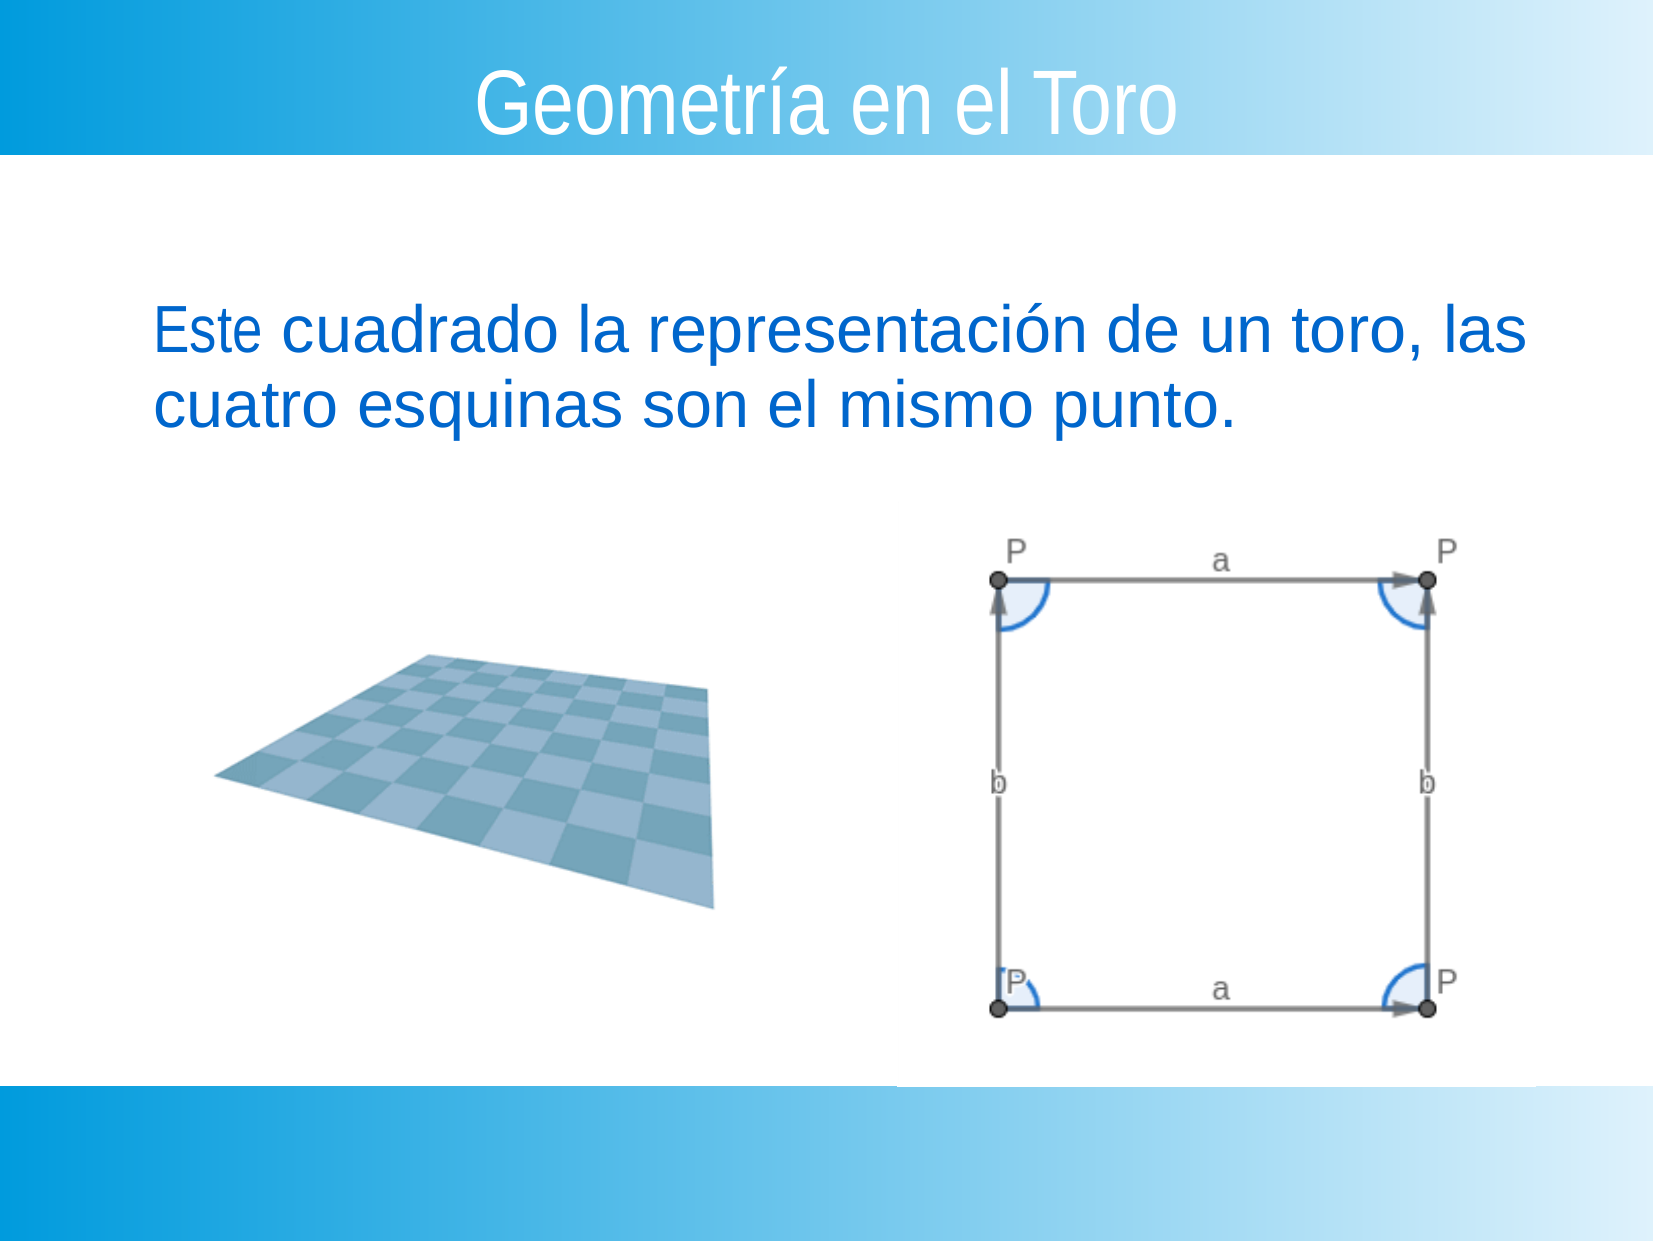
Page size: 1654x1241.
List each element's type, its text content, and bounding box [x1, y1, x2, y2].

list Este cuadrado la representación de un toro, las cuatro esquinas son el mismo punto. [82, 290, 1571, 1010]
title Geometría en el Toro [82, 49, 1571, 155]
picture [166, 531, 792, 1001]
picture [897, 501, 1536, 1087]
